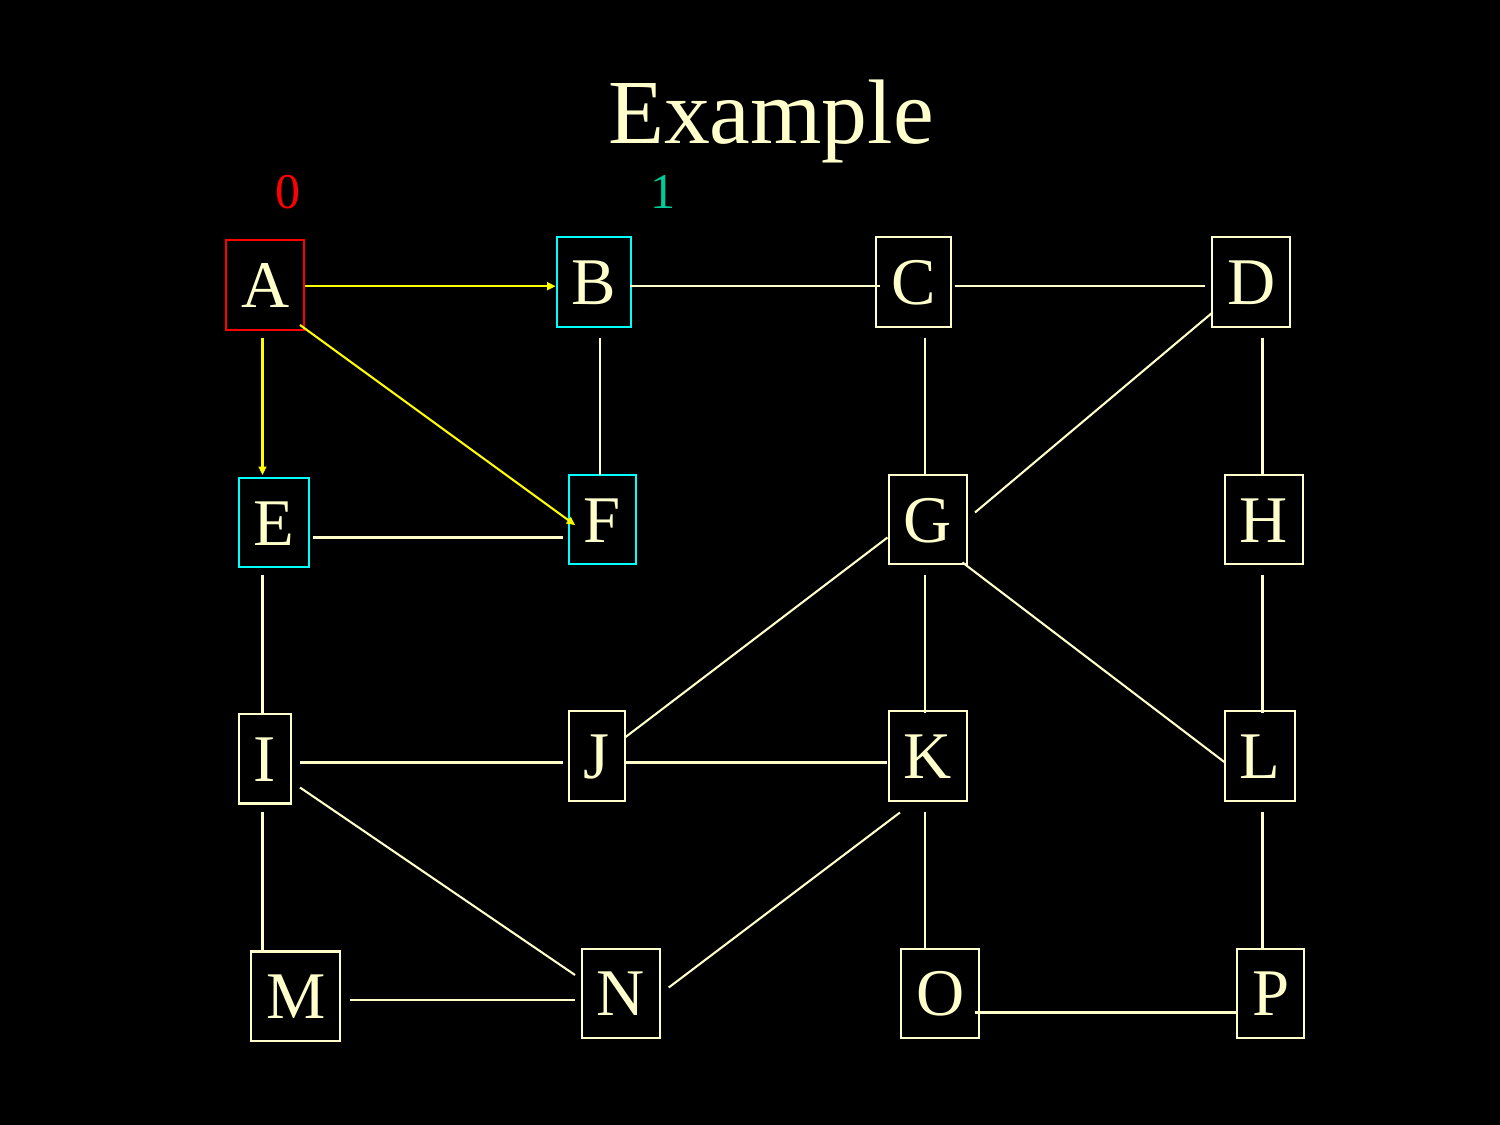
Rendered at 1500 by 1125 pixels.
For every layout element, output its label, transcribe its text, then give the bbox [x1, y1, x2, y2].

text_box N [581, 948, 660, 1039]
text_box 0 [260, 156, 315, 228]
title Example [42, 37, 1500, 188]
text_box A [226, 240, 305, 330]
text_box I [238, 713, 291, 804]
text_box F [569, 474, 636, 565]
text_box E [238, 477, 310, 568]
text_box P [1237, 948, 1305, 1039]
text_box L [1224, 711, 1296, 801]
text_box 1 [635, 156, 690, 228]
text_box G [888, 474, 967, 565]
text_box J [569, 711, 625, 801]
text_box B [556, 237, 632, 327]
text_box H [1224, 474, 1303, 565]
text_box M [251, 951, 341, 1042]
text_box C [876, 237, 951, 327]
text_box D [1212, 237, 1291, 327]
text_box O [901, 948, 980, 1039]
text_box K [888, 711, 967, 801]
